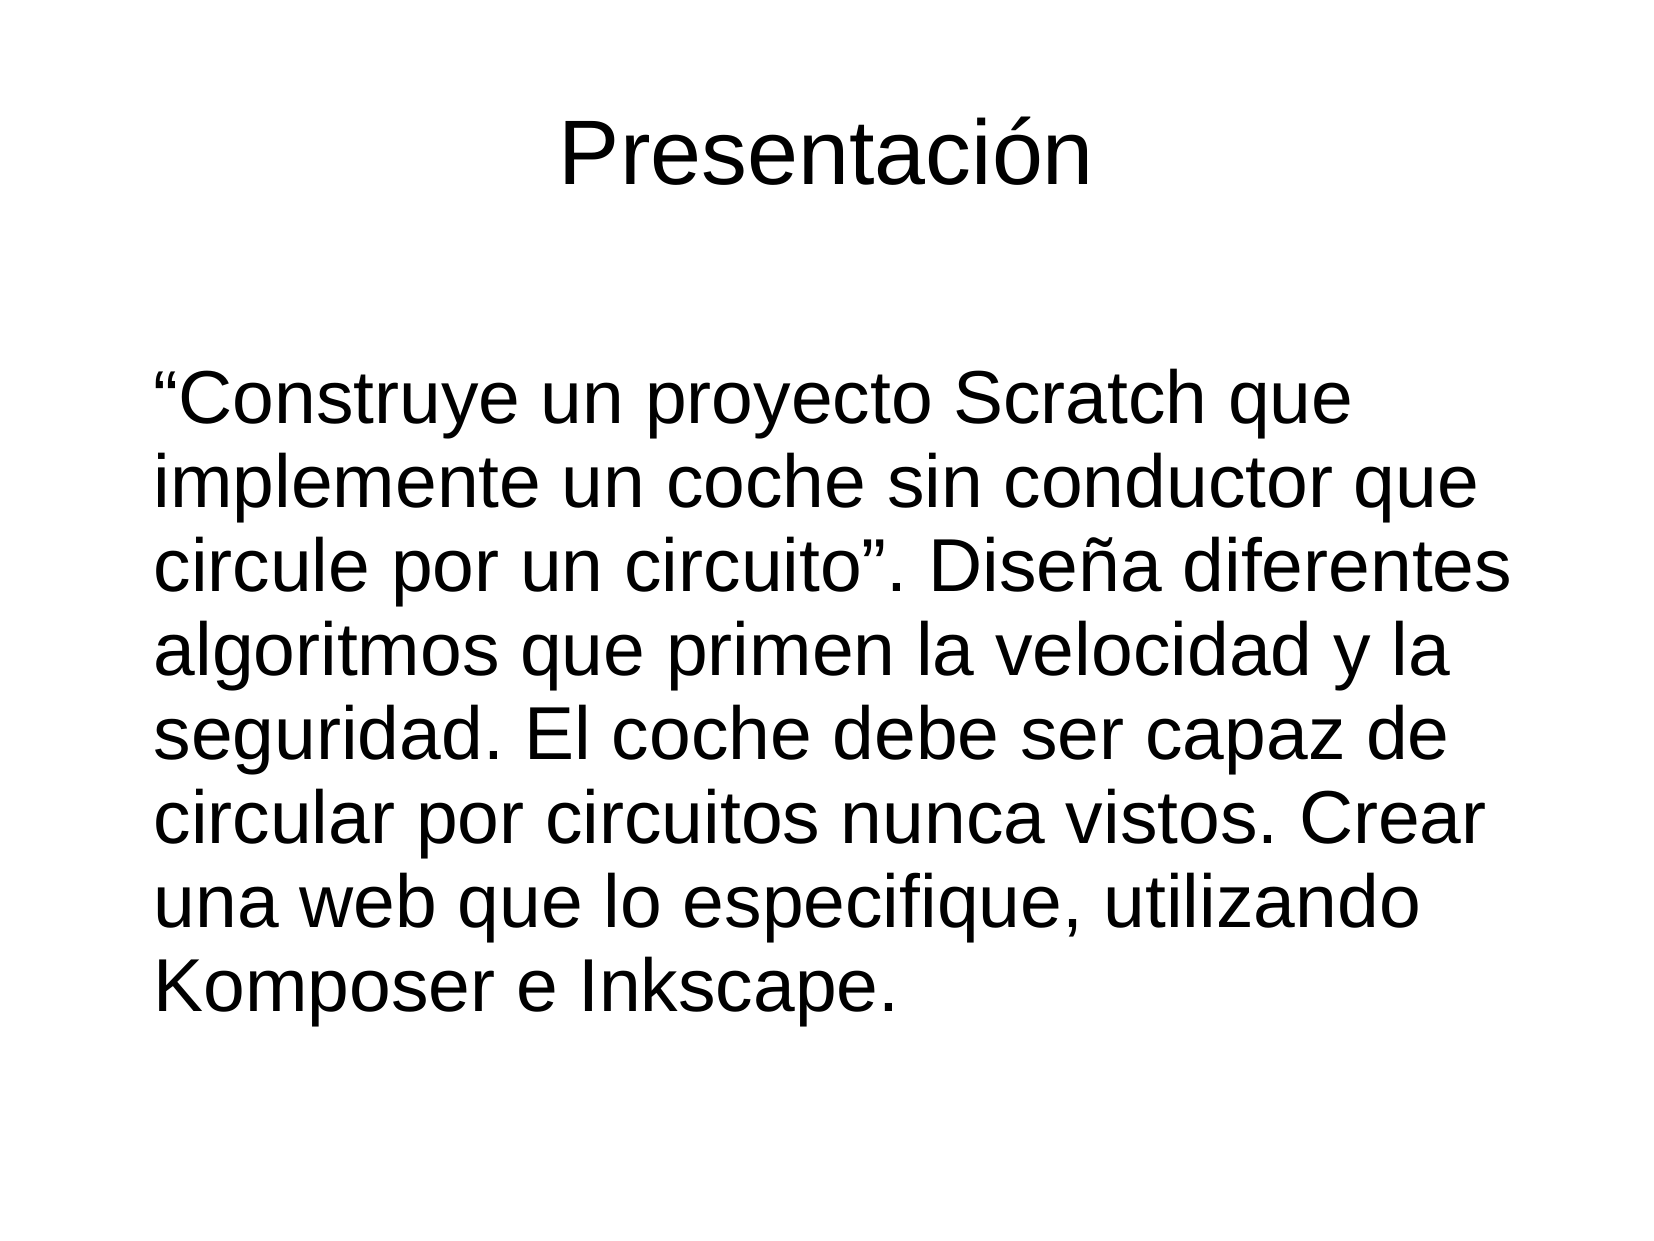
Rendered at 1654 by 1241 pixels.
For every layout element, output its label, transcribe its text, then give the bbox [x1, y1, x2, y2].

title Presentación [82, 49, 1571, 257]
list “Construye un proyecto Scratch que implemente un coche sin conductor que circule por un circuito”. Diseña diferentes algoritmos que primen la velocidad y la seguridad. El coche debe ser capaz de circular por circuitos nunca vistos. Crear una web que lo especifique, utilizando Komposer e Inkscape. [82, 355, 1571, 1075]
